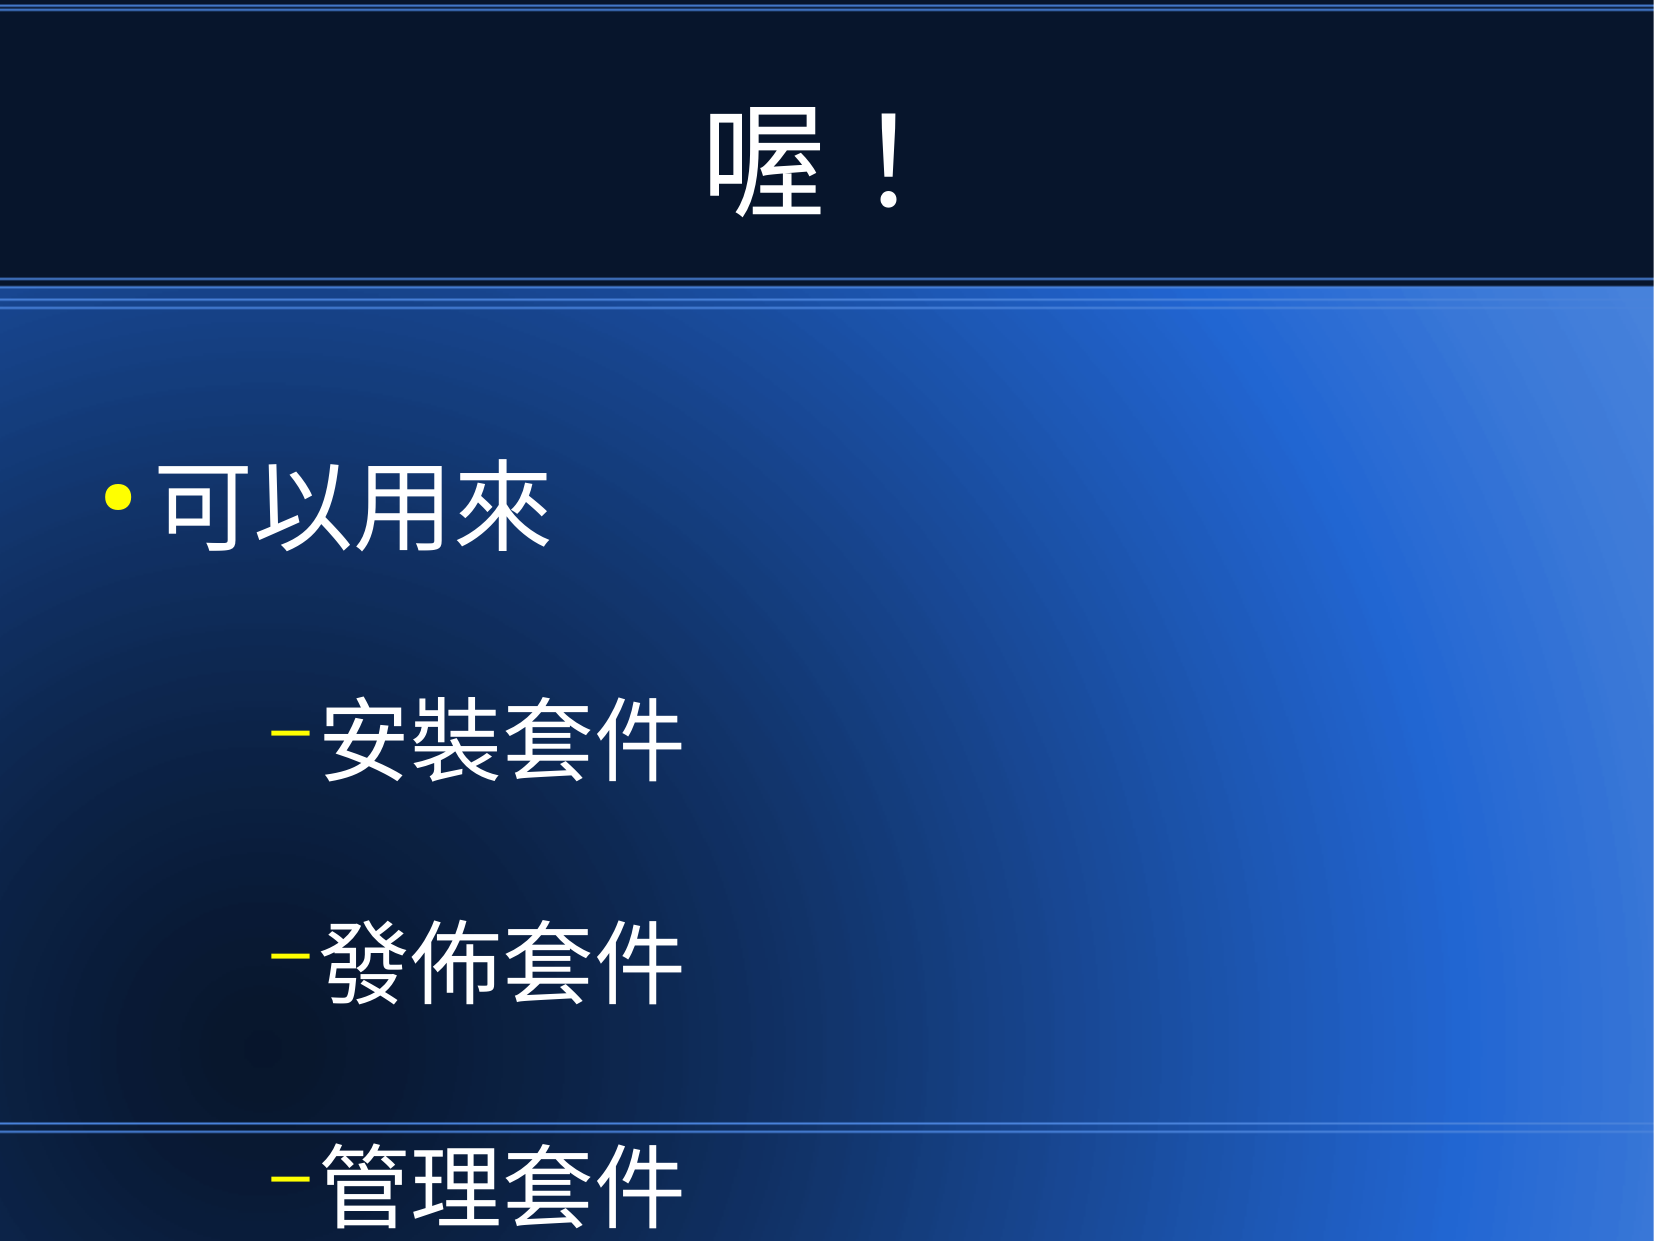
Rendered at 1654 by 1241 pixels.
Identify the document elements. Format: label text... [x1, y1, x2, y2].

title 喔！ [82, 49, 1571, 257]
picture [0, 0, 1654, 1241]
list 可以用來 安裝套件 發佈套件 管理套件 [82, 355, 1571, 1241]
